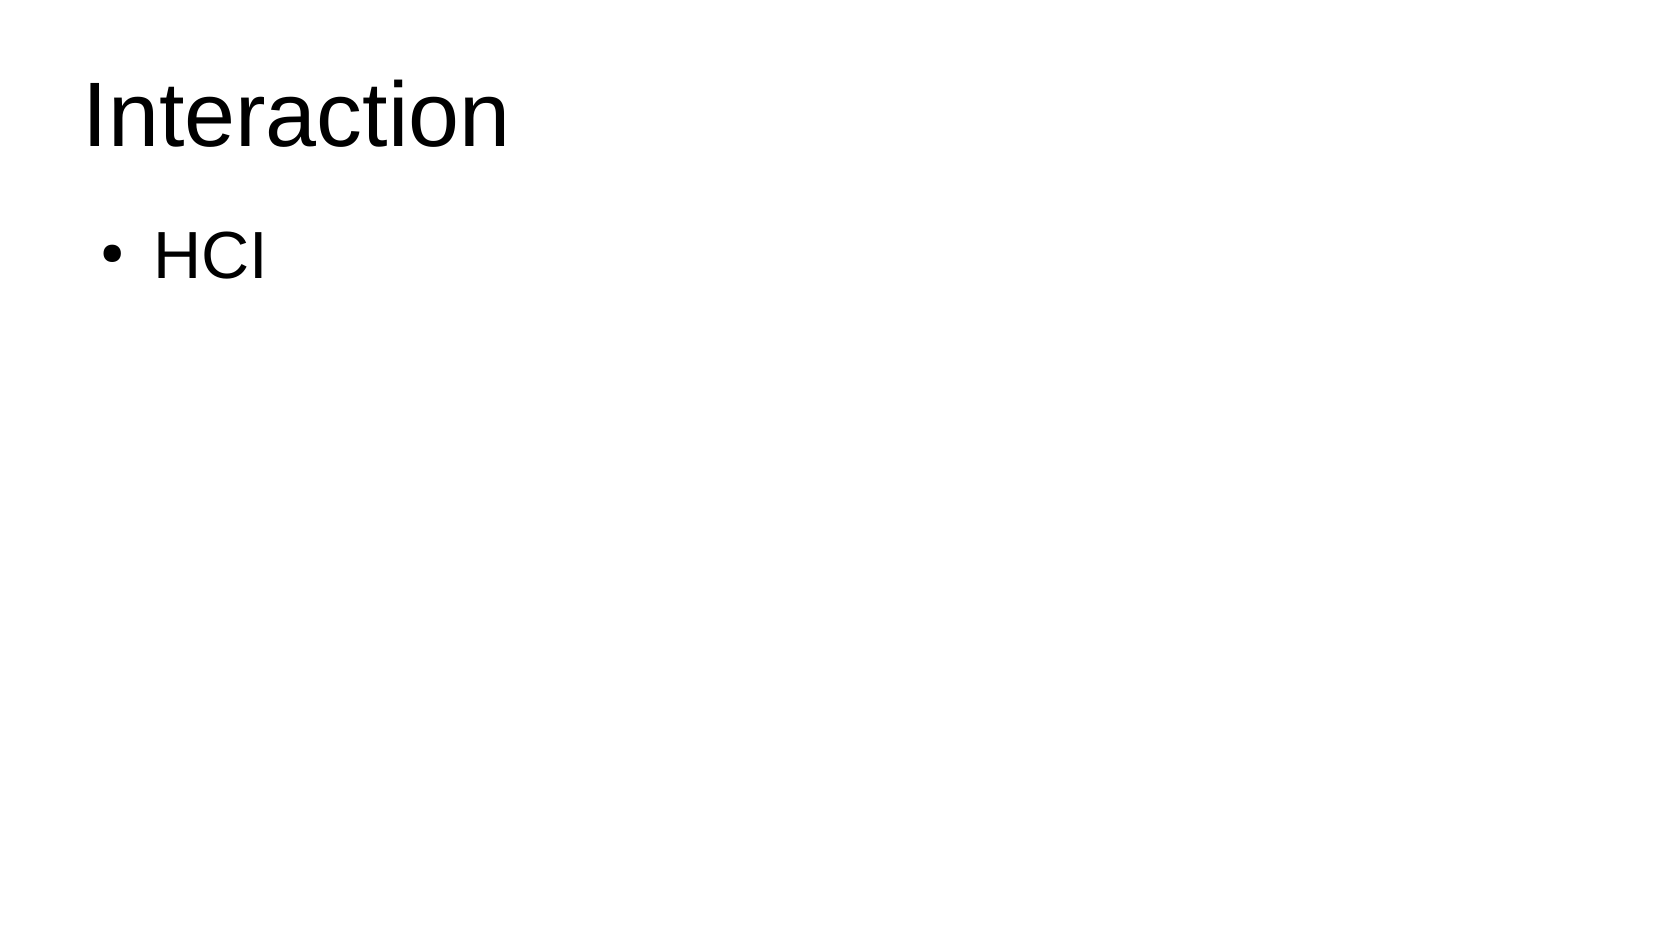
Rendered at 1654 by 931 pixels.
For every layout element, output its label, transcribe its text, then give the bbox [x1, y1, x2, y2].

list HCI [82, 217, 1571, 758]
title Interaction [82, 37, 1571, 193]
